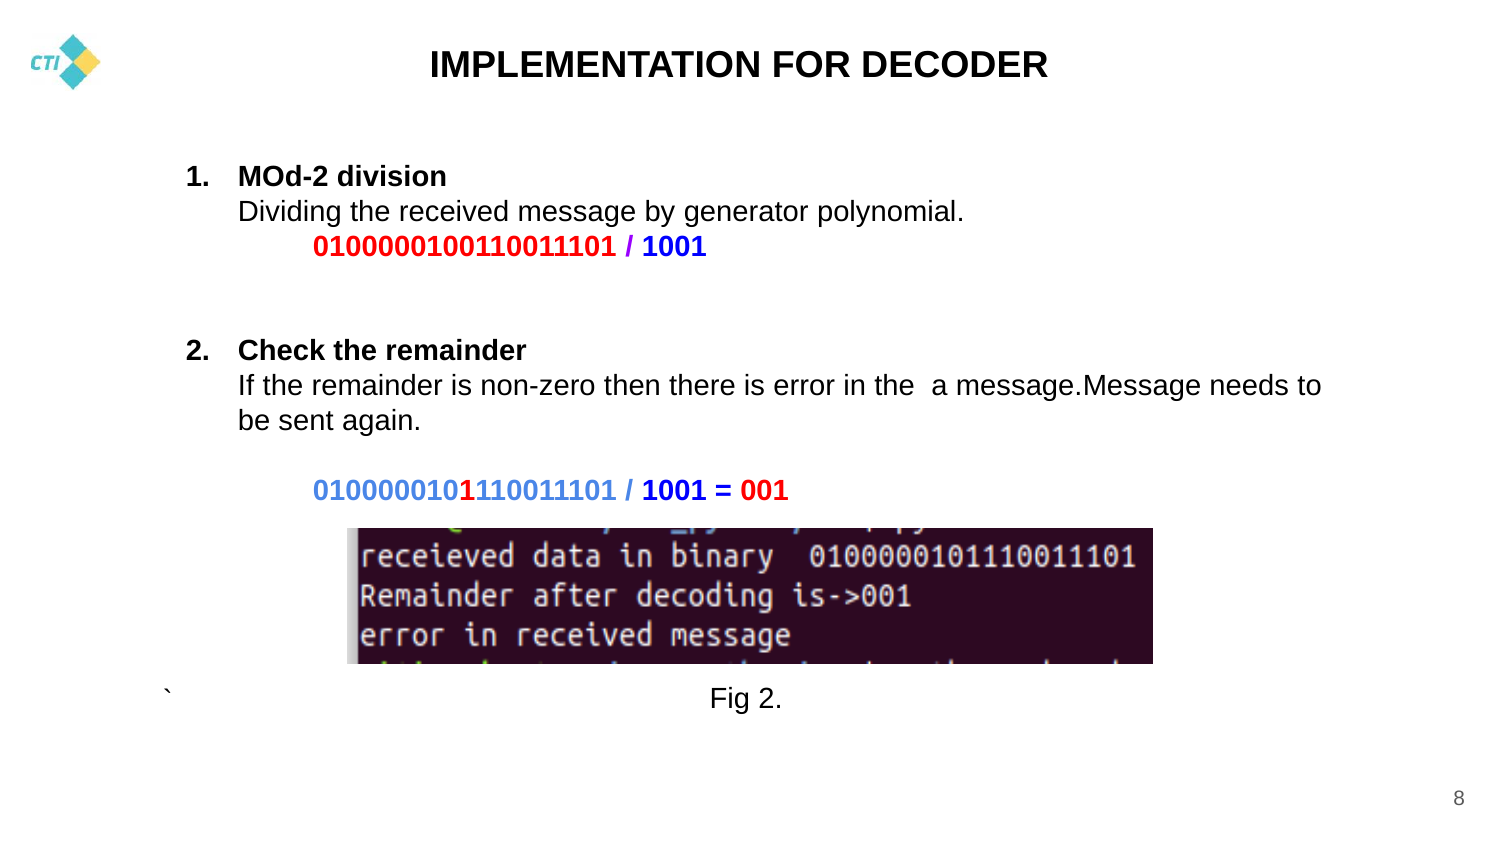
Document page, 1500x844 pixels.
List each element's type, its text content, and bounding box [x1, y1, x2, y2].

text_box MOd-2 division Dividing the received message by generator polynomial. 0100000100110011101 / 1001 Check the remainder If the remainder is non-zero then there is error in the a message.Message needs to be sent again. 0100000101110011101 / 1001 = 001 ` [147, 141, 1353, 804]
text_box Fig 2. [694, 663, 806, 729]
picture [31, 33, 101, 91]
text_box IMPLEMENTATION FOR DECODER [414, 24, 1086, 101]
slide_number <number> [1389, 764, 1480, 830]
picture [347, 528, 1153, 664]
